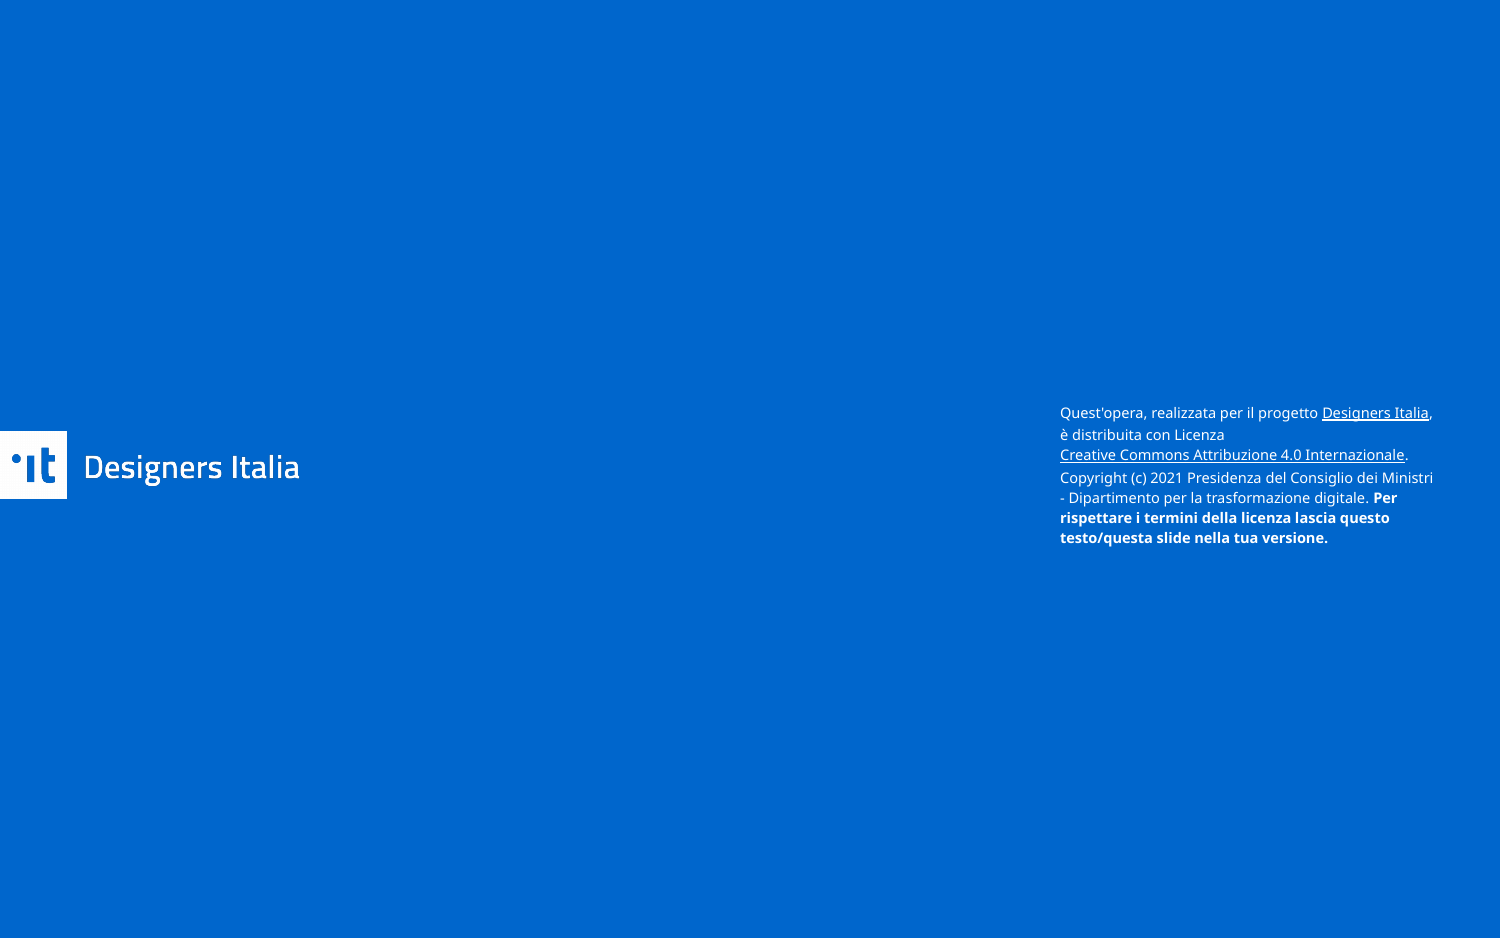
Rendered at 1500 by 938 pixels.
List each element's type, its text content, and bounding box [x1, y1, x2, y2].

picture [0, 431, 317, 499]
text_box Quest'opera, realizzata per il progetto Designers Italia, è distribuita con Licenza Creative Commons Attribuzione 4.0 Internazionale. Copyright (c) 2021 Presidenza del Consiglio dei Ministri - Dipartimento per la trasformazione digitale. Per rispettare i termini della licenza lascia questo testo/questa slide nella tua versione. [1045, 385, 1454, 562]
